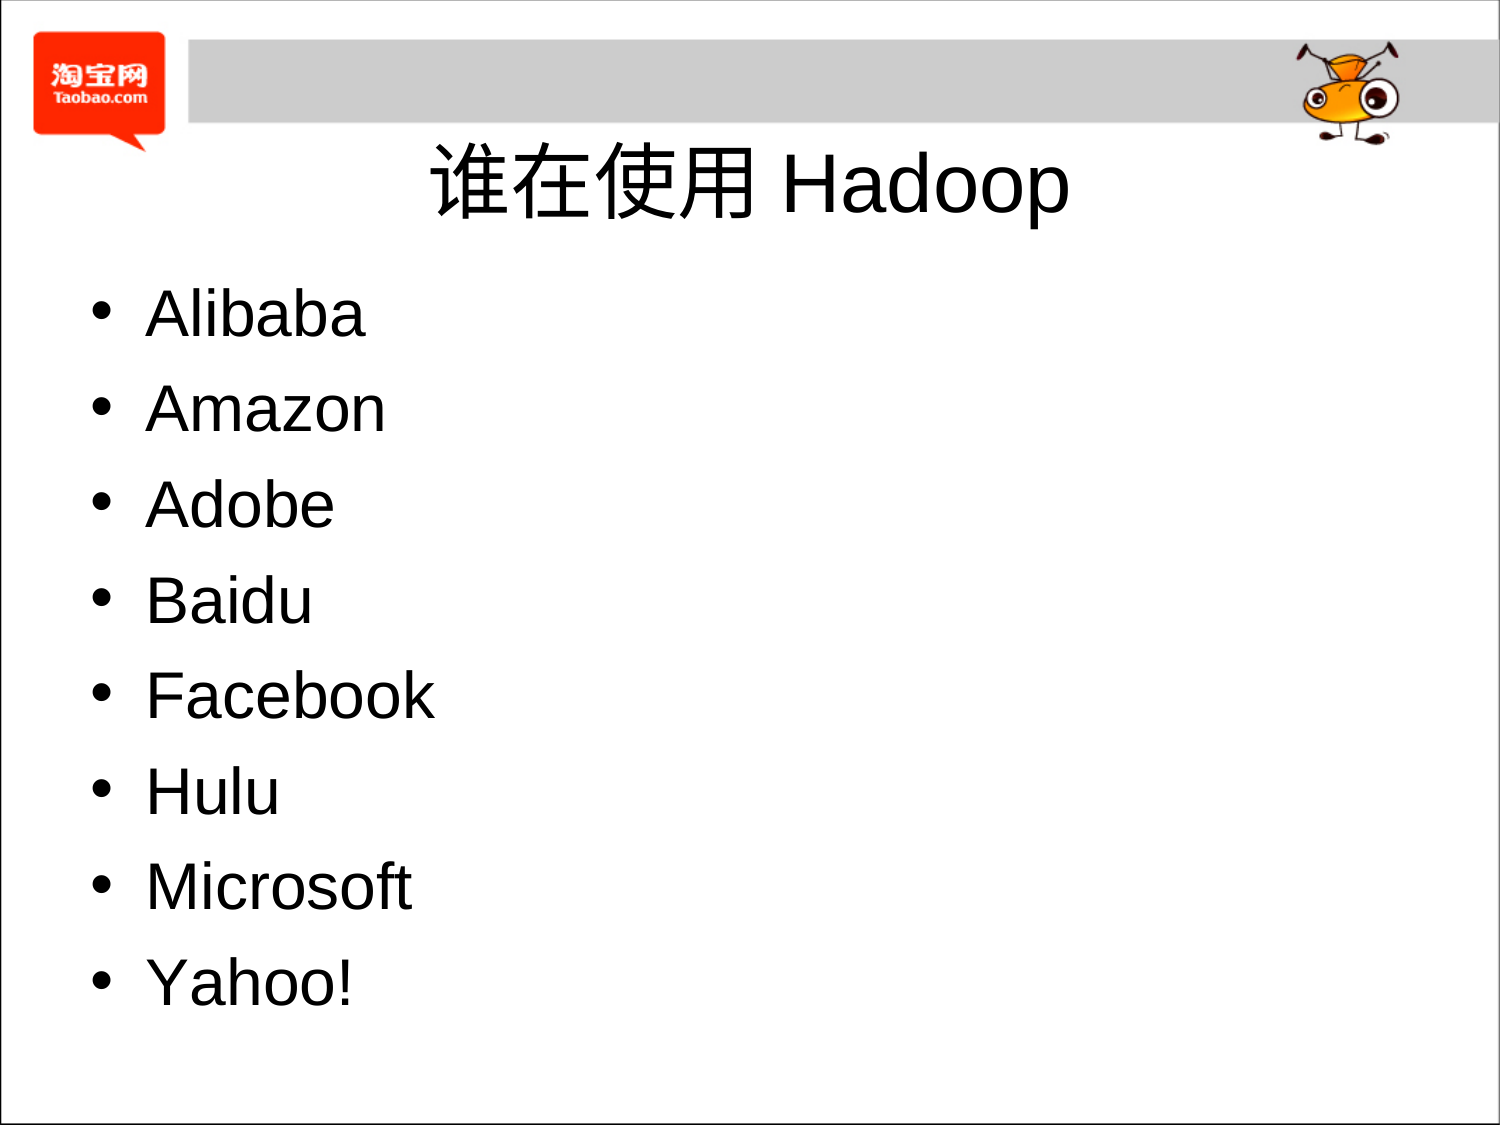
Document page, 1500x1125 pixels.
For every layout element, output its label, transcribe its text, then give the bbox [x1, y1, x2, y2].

title 谁在使用Hadoop [75, 121, 1426, 237]
picture [0, 0, 1500, 1125]
list Alibaba Amazon Adobe Baidu Facebook Hulu Microsoft Yahoo! [75, 262, 1426, 1034]
